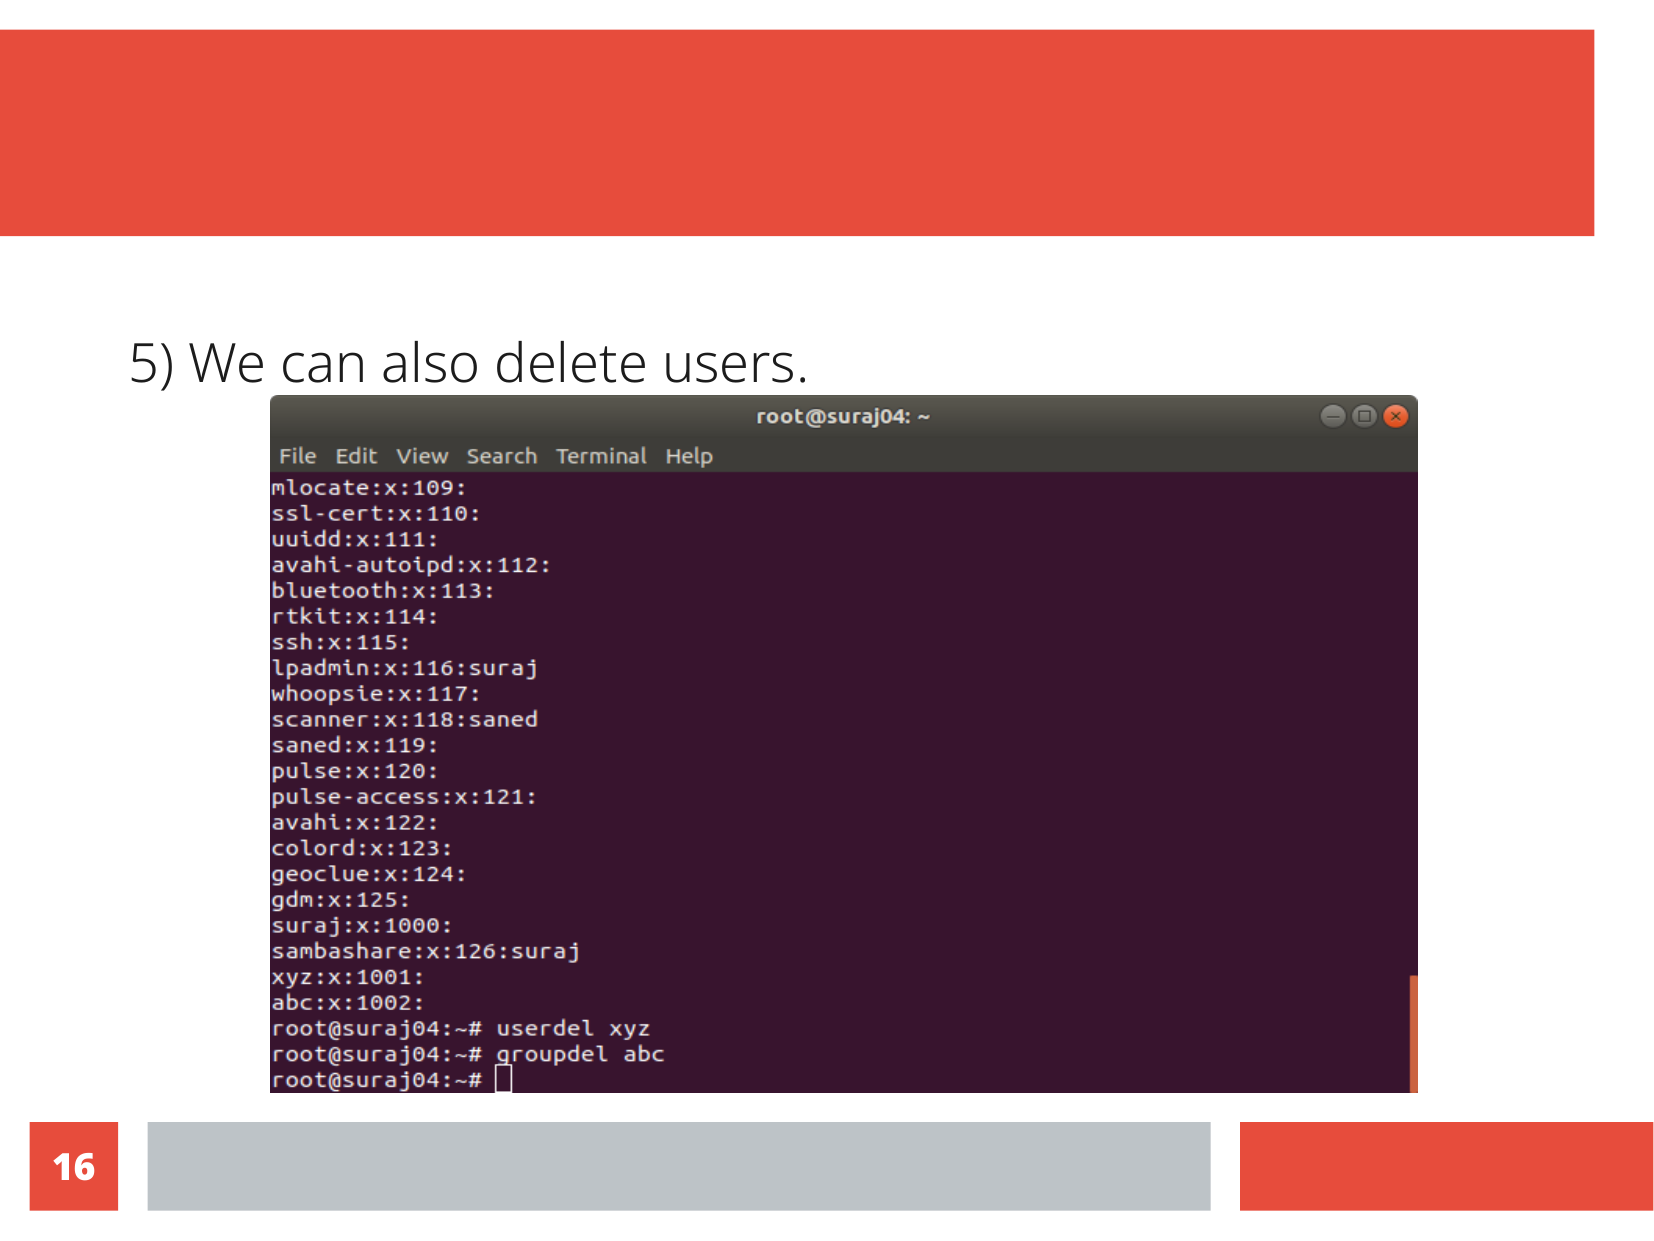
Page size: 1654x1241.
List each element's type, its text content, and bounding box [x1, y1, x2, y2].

picture [270, 395, 1418, 1093]
subtitle 5) We can also delete users. [59, 324, 1565, 1093]
